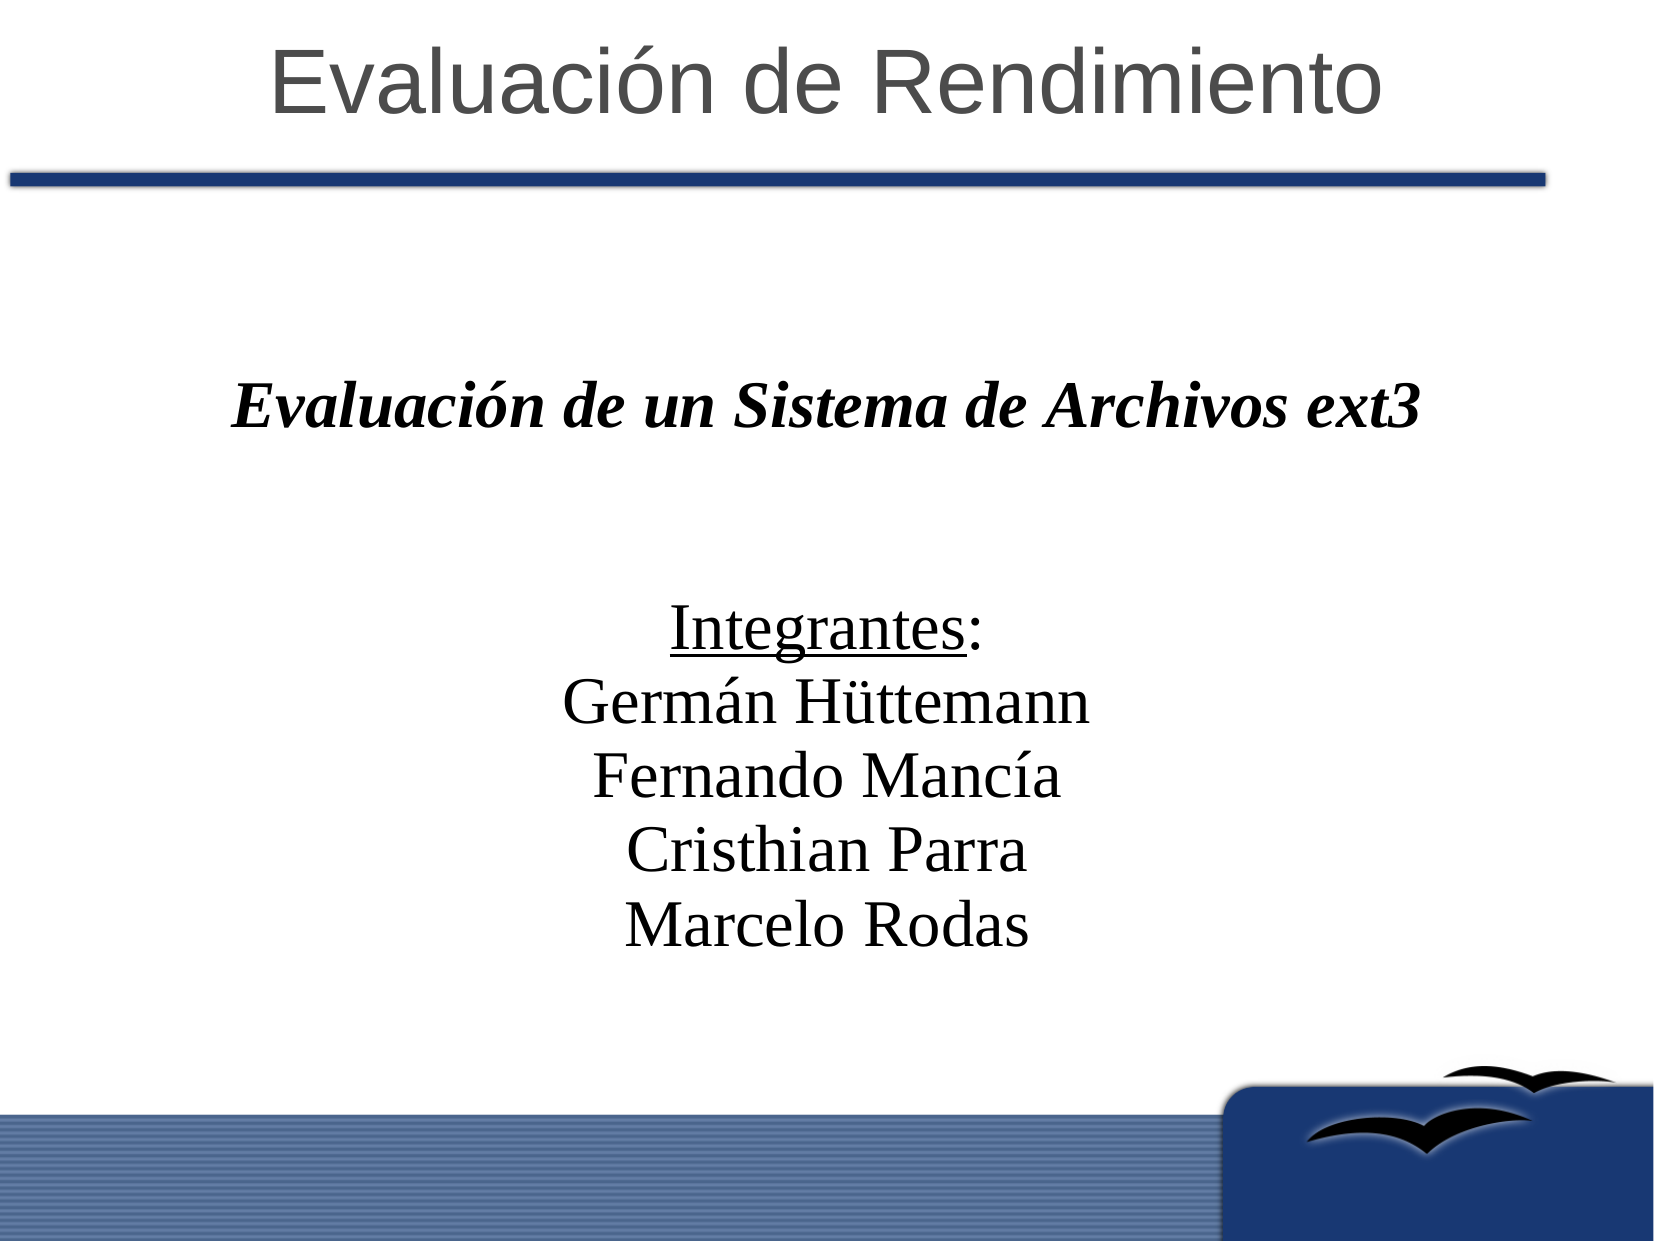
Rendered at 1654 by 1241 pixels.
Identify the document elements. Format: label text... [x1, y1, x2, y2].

subtitle Evaluación de un Sistema de Archivos ext3 Integrantes: Germán Hüttemann Fernando Mancía Cristhian Parra Marcelo Rodas [121, 273, 1534, 1056]
picture [0, 0, 1654, 1241]
title Evaluación de Rendimiento [121, 0, 1534, 164]
